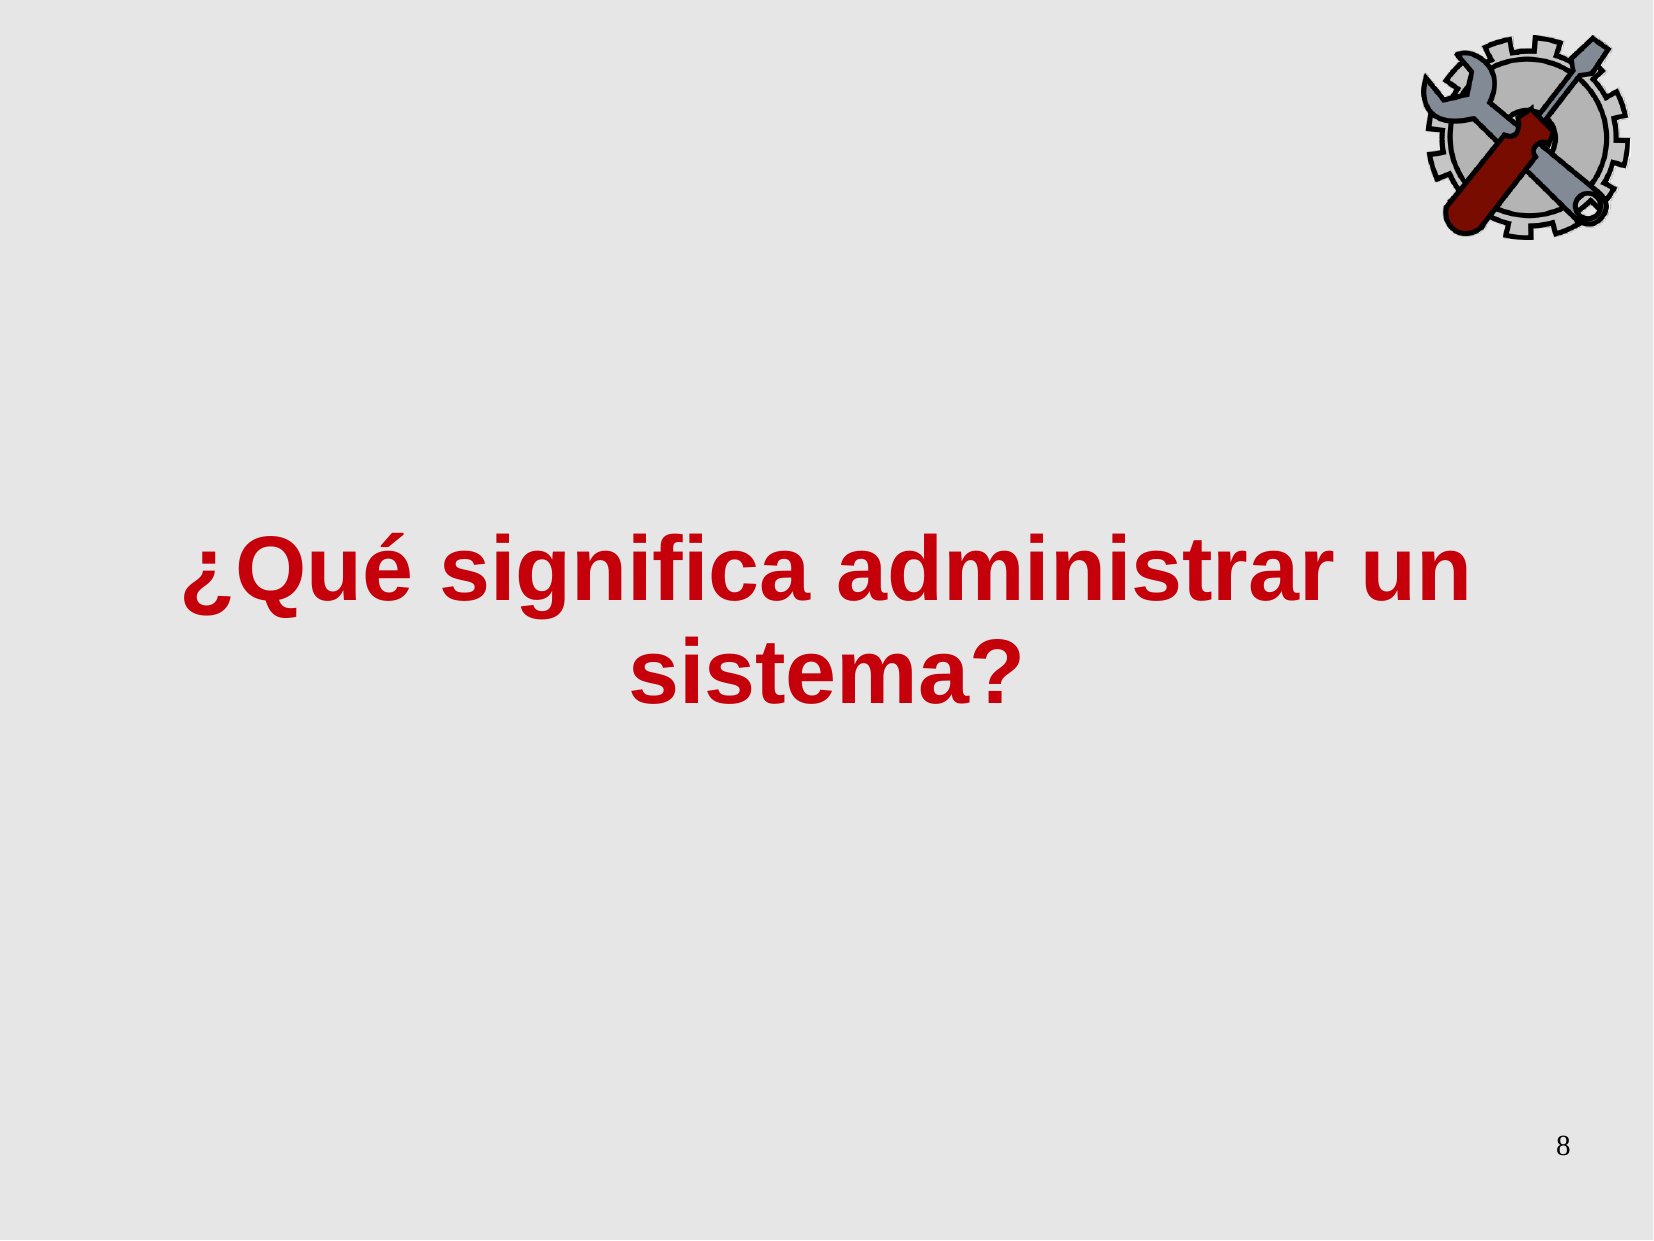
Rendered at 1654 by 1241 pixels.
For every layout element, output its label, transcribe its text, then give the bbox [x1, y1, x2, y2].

title ¿Qué significa administrar un sistema? [82, 517, 1571, 723]
picture [1421, 35, 1630, 240]
